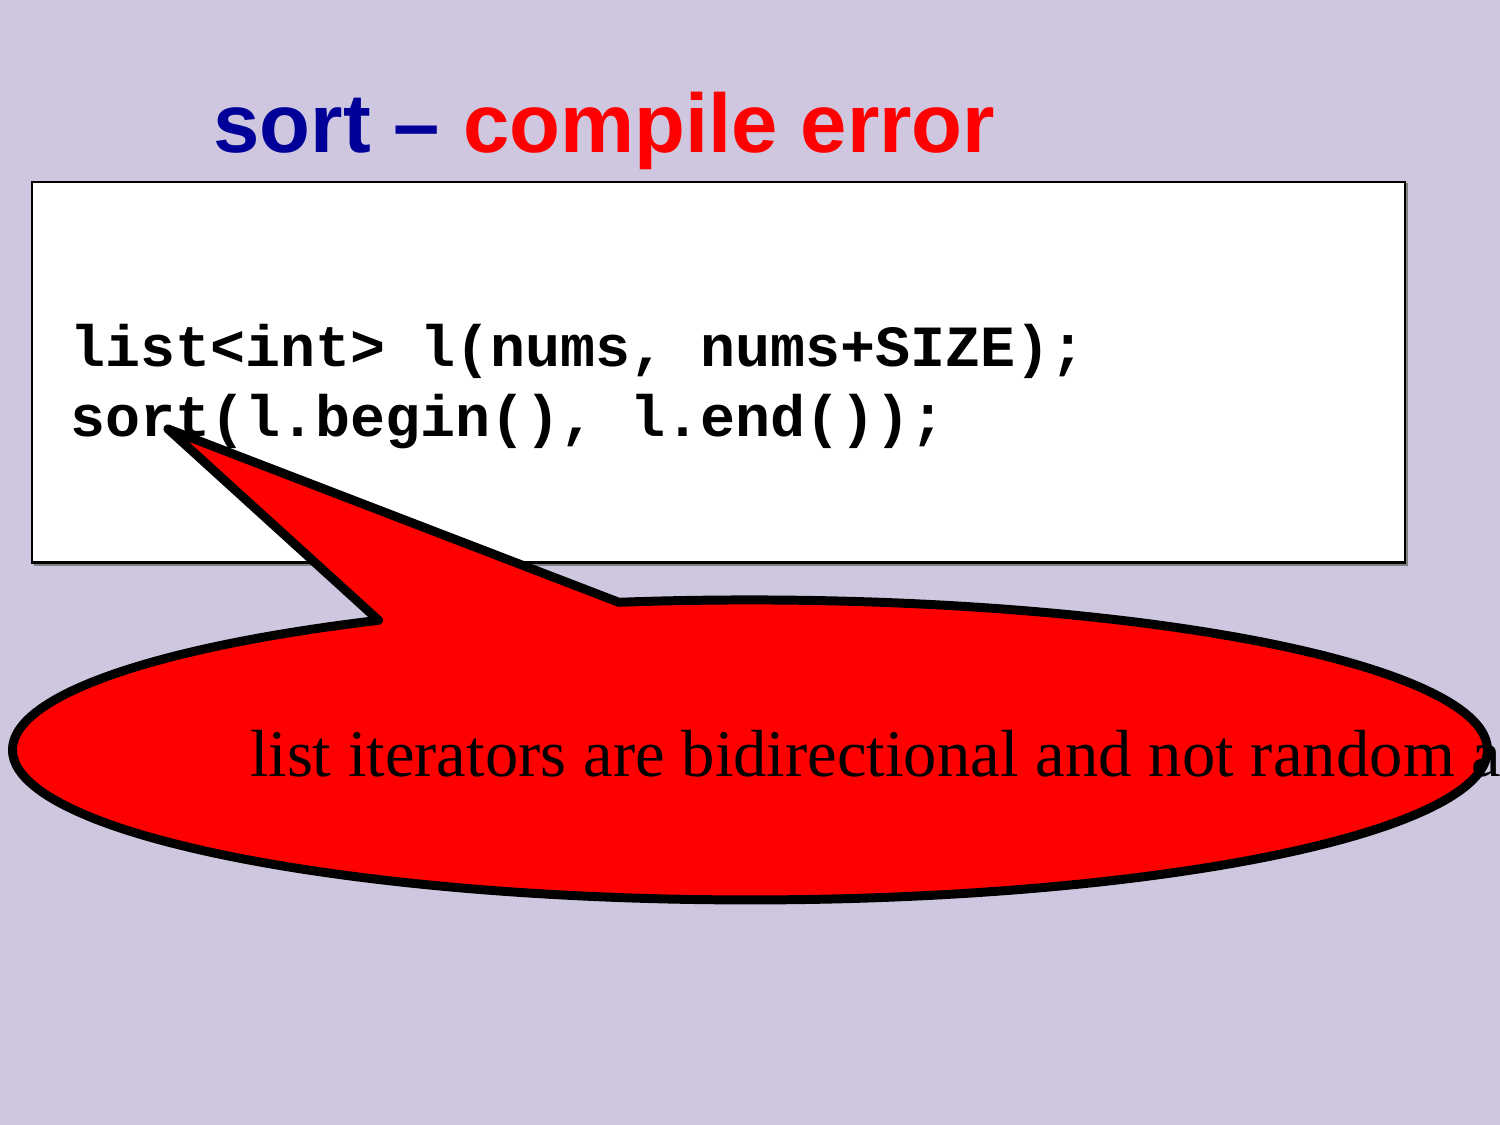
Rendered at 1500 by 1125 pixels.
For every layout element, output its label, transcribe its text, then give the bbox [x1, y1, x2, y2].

title sort – compile error [198, 17, 1468, 220]
text_box list<int> l(nums, nums+SIZE); sort(l.begin(), l.end()); [40, 285, 1222, 471]
text_box [32, 181, 1405, 563]
text_box list iterators are bidirectional and not random access ! [12, 428, 1488, 900]
